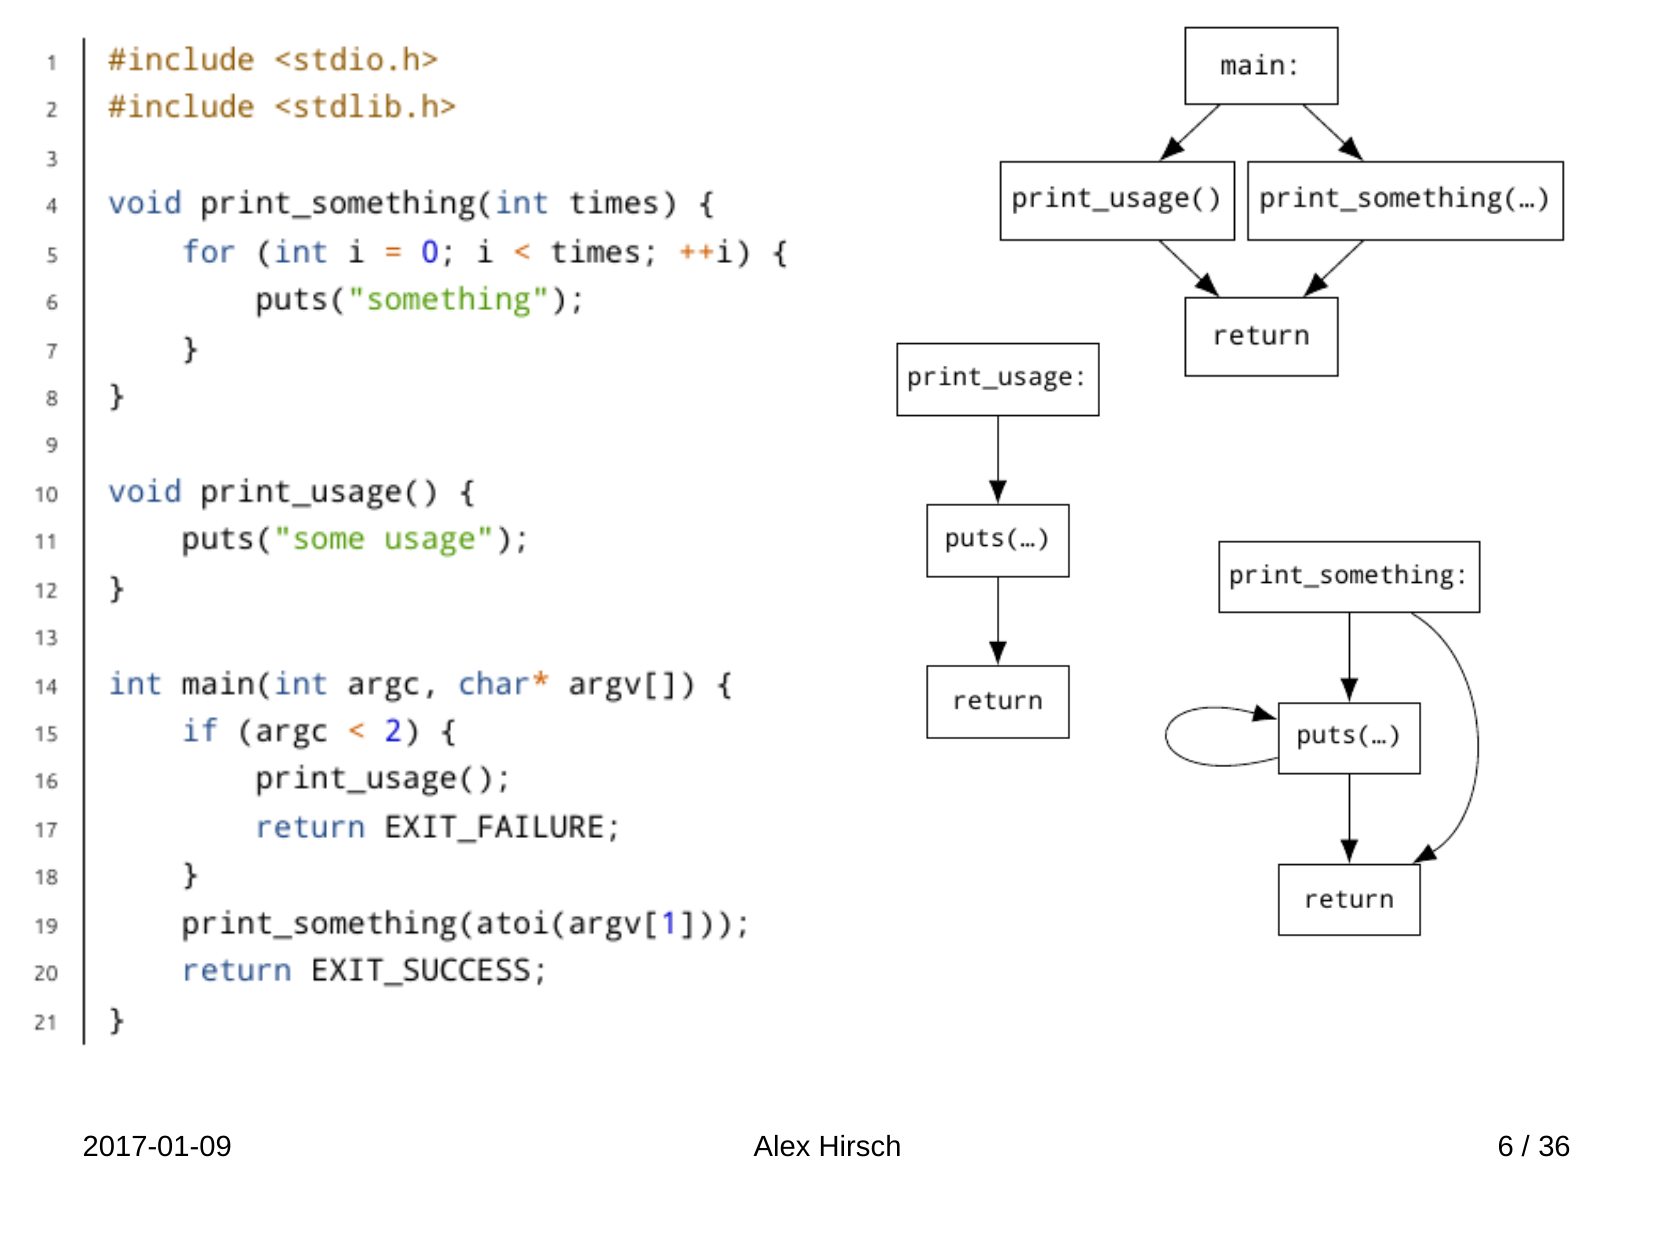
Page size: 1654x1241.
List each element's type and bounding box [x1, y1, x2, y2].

picture [881, 17, 1578, 751]
picture [30, 30, 797, 1056]
picture [1145, 524, 1531, 955]
